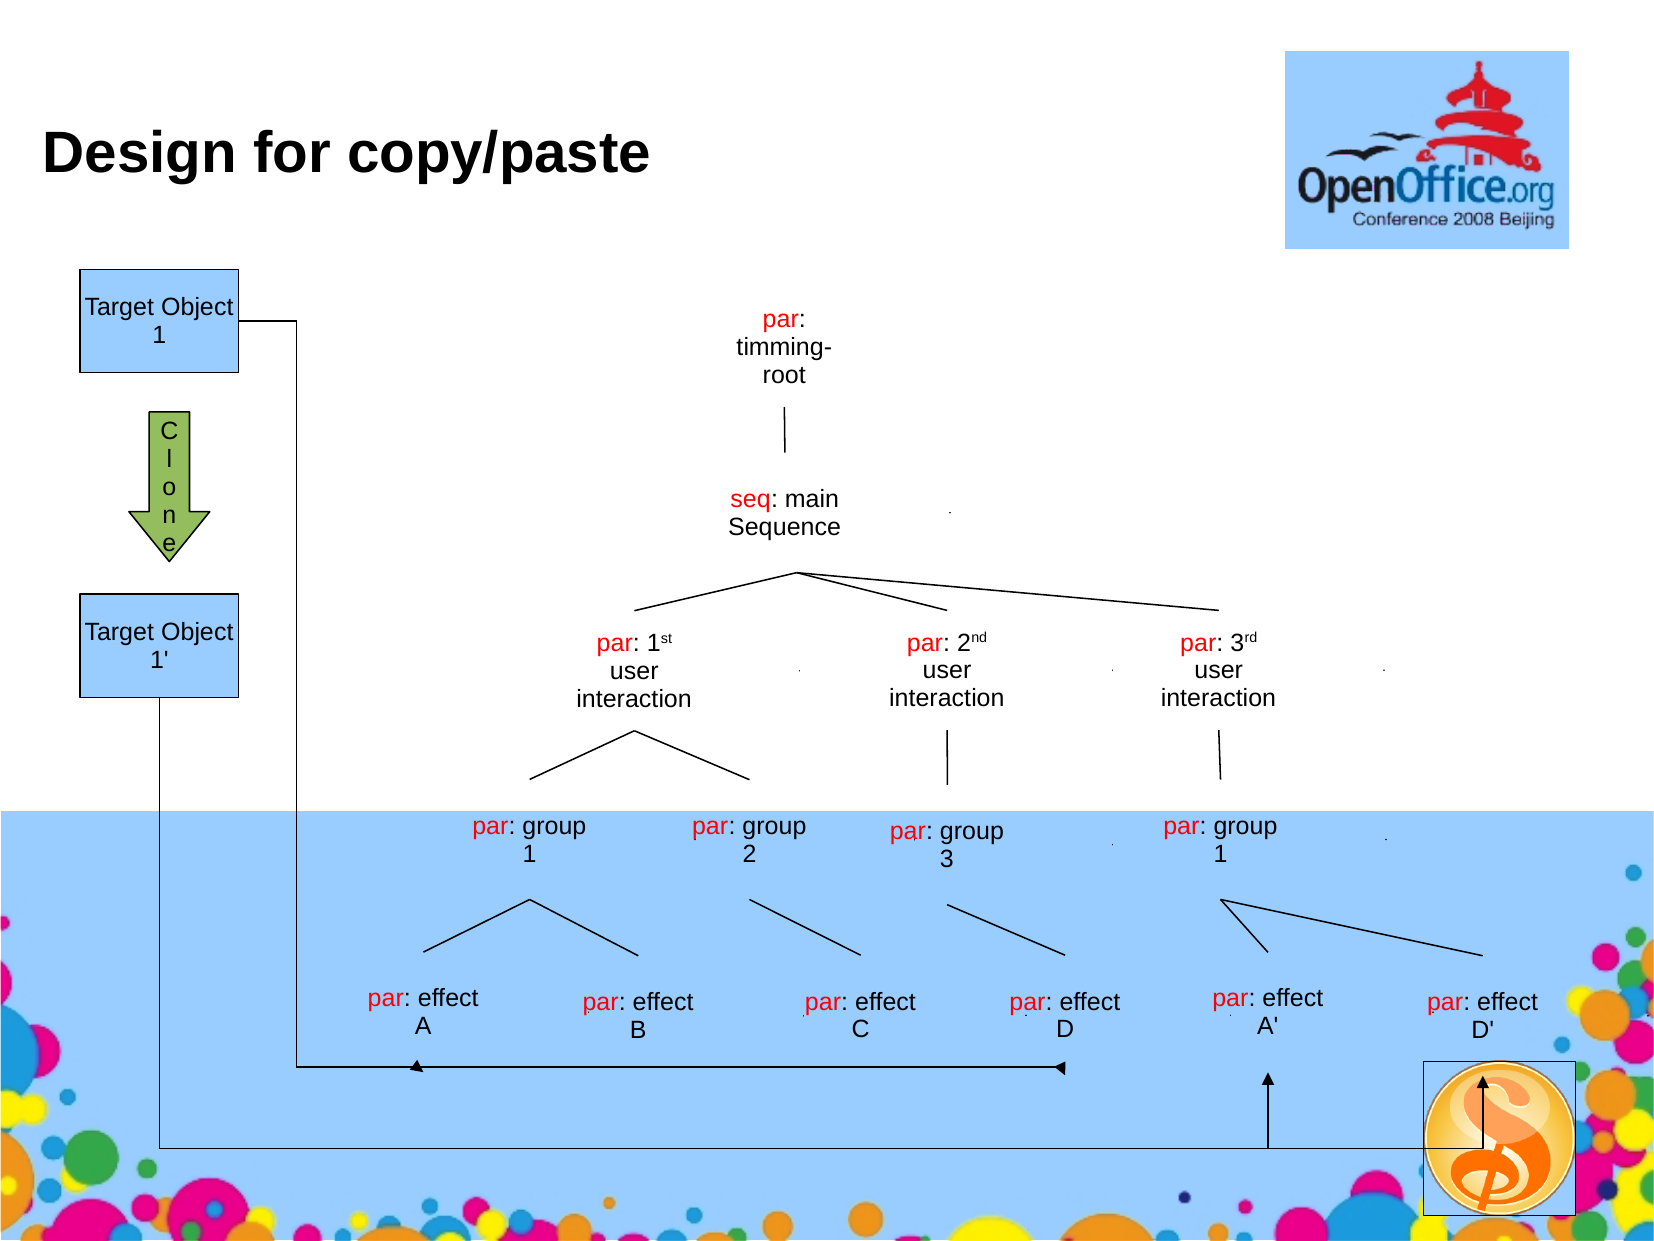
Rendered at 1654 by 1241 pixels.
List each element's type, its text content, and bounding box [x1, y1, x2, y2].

text_box C l o n e [128, 411, 210, 562]
text_box Target Object 1' [80, 594, 238, 697]
picture [0, 811, 1654, 1241]
title Design for copy/paste [27, 112, 1654, 203]
text_box Target Object 1 [80, 269, 238, 373]
picture [1285, 203, 1569, 250]
picture [1285, 51, 1569, 112]
picture [1424, 1062, 1575, 1215]
